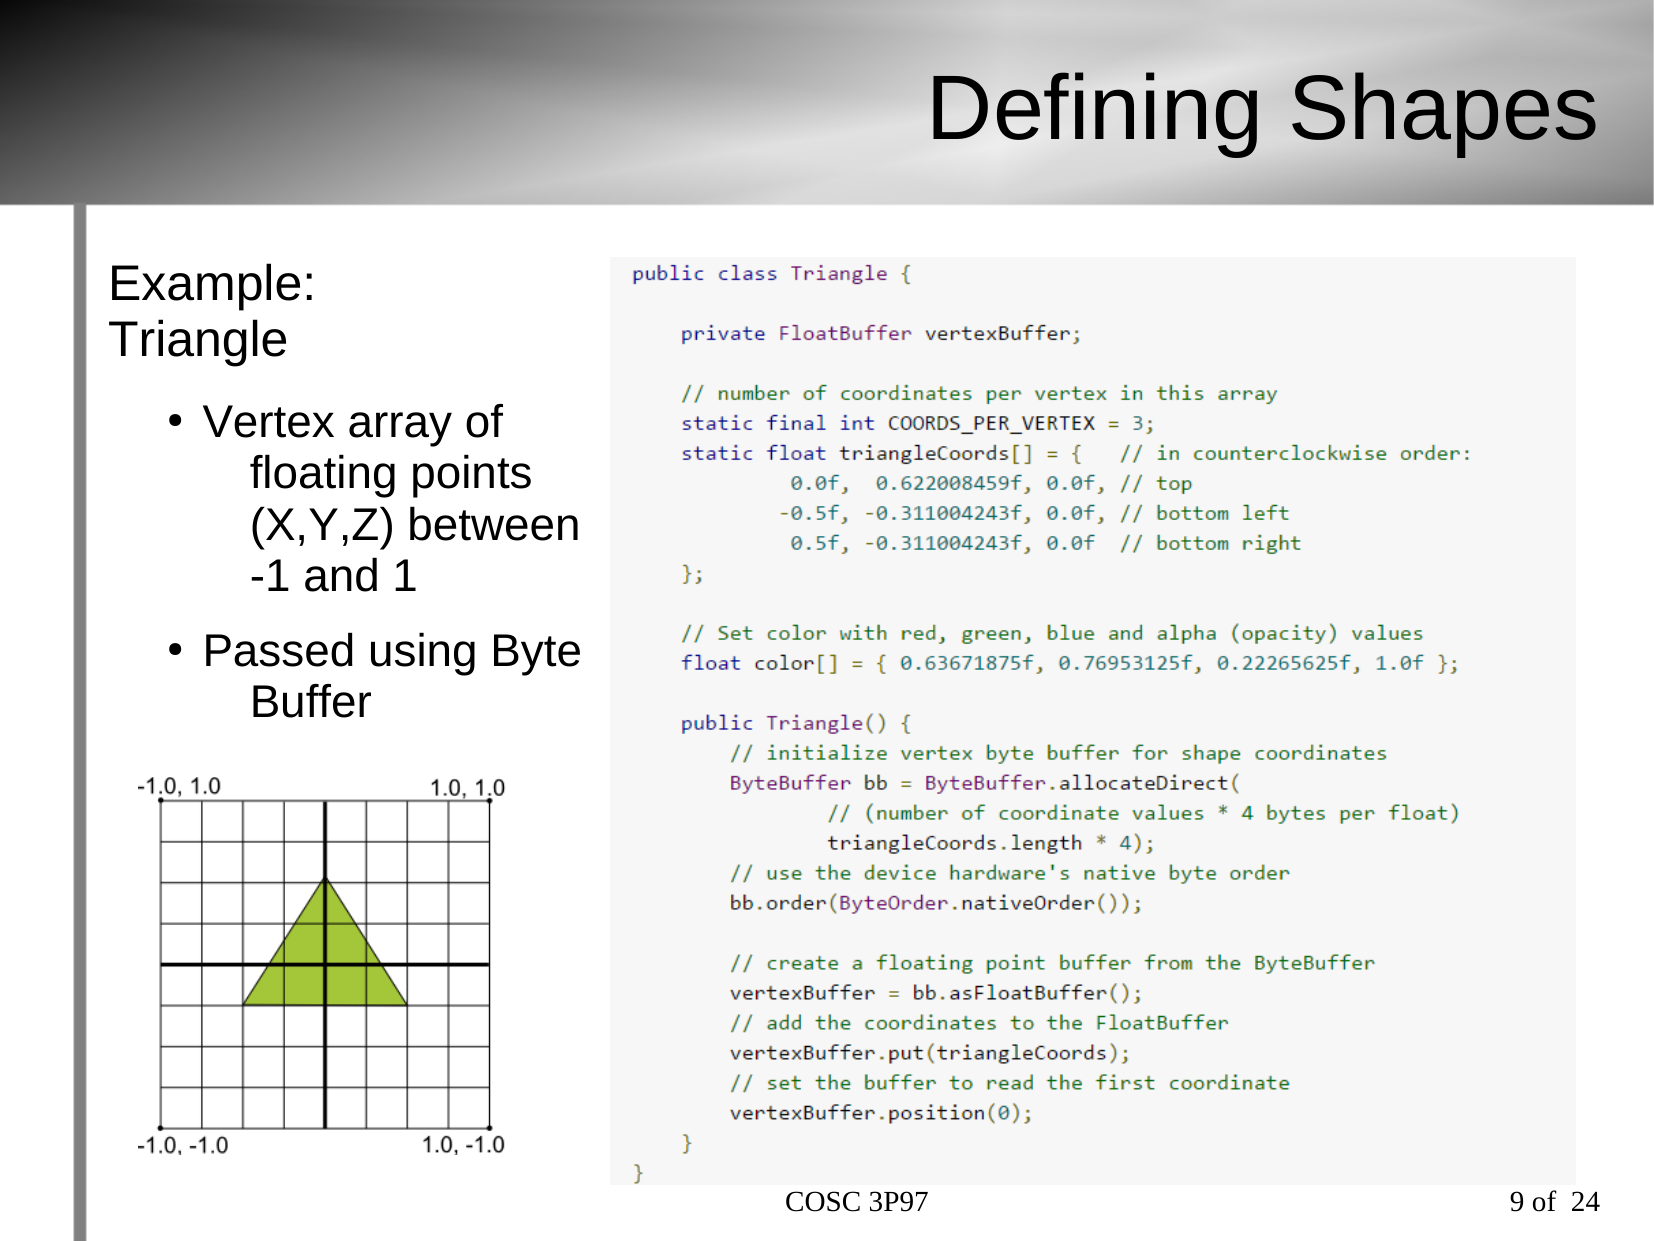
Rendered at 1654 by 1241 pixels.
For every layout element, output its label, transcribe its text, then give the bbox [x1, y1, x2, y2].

list Example: Triangle Vertex array of floating points (X,Y,Z) between -1 and 1 Passed using Byte Buffer [37, 255, 601, 1141]
picture [0, 0, 1654, 1241]
title Defining Shapes [112, 13, 1601, 201]
